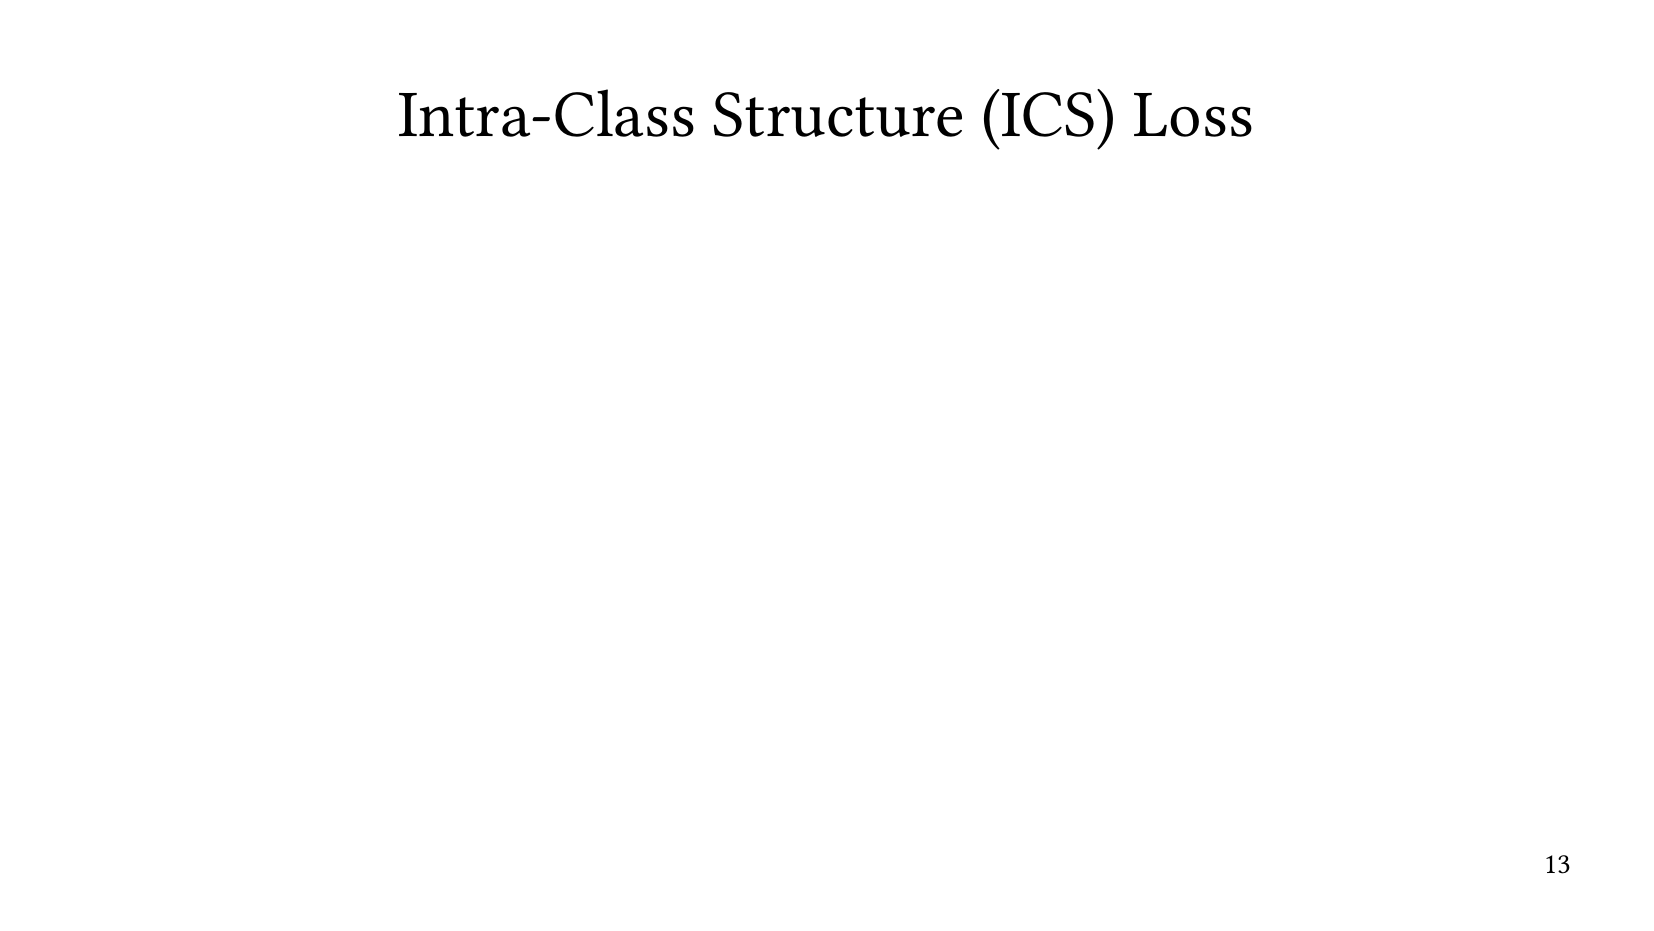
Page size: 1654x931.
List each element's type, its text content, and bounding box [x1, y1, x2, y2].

title Intra-Class Structure (ICS) Loss [82, 37, 1571, 193]
